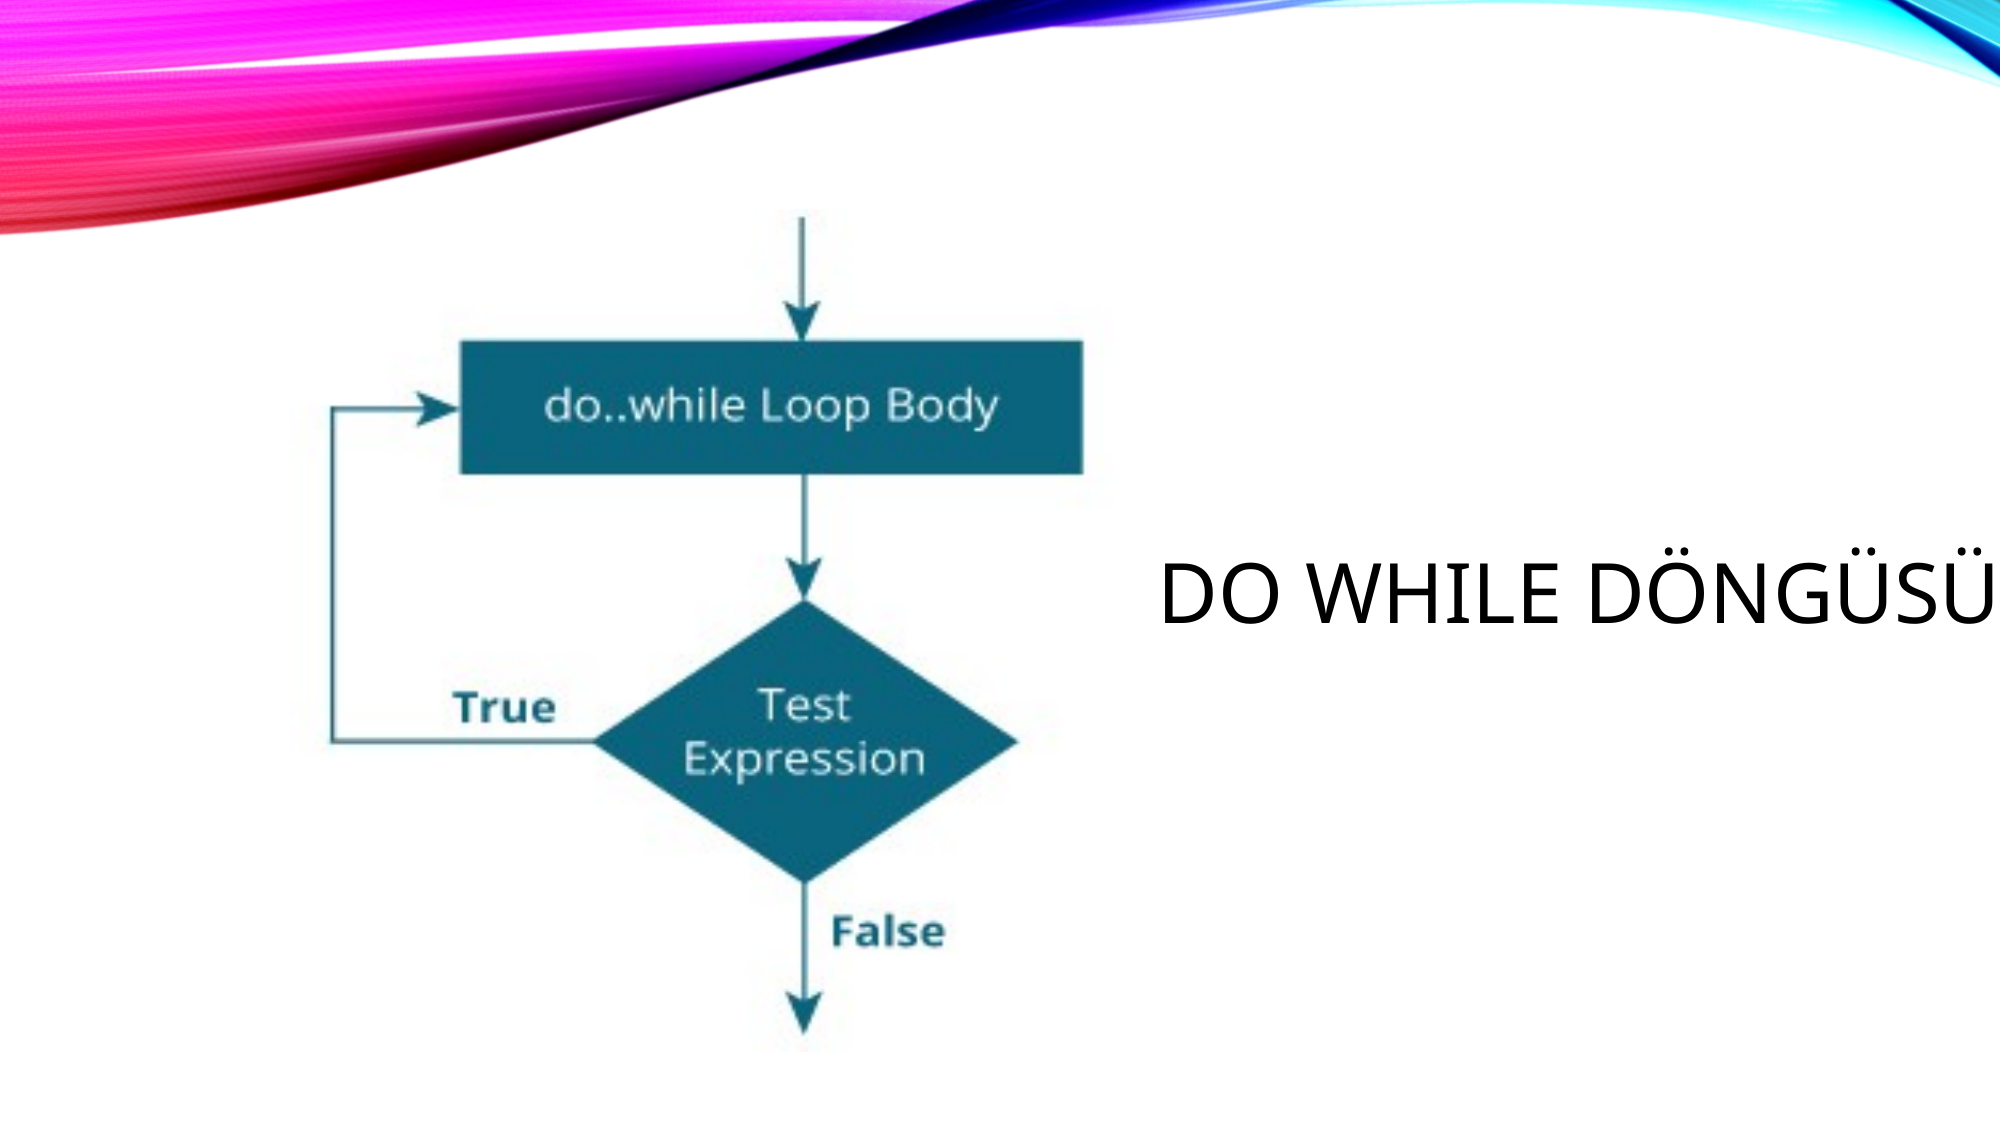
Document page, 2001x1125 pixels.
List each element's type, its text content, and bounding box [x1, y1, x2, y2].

title Do whıle döngüsü [1123, 490, 2000, 703]
picture [0, 0, 2000, 1052]
